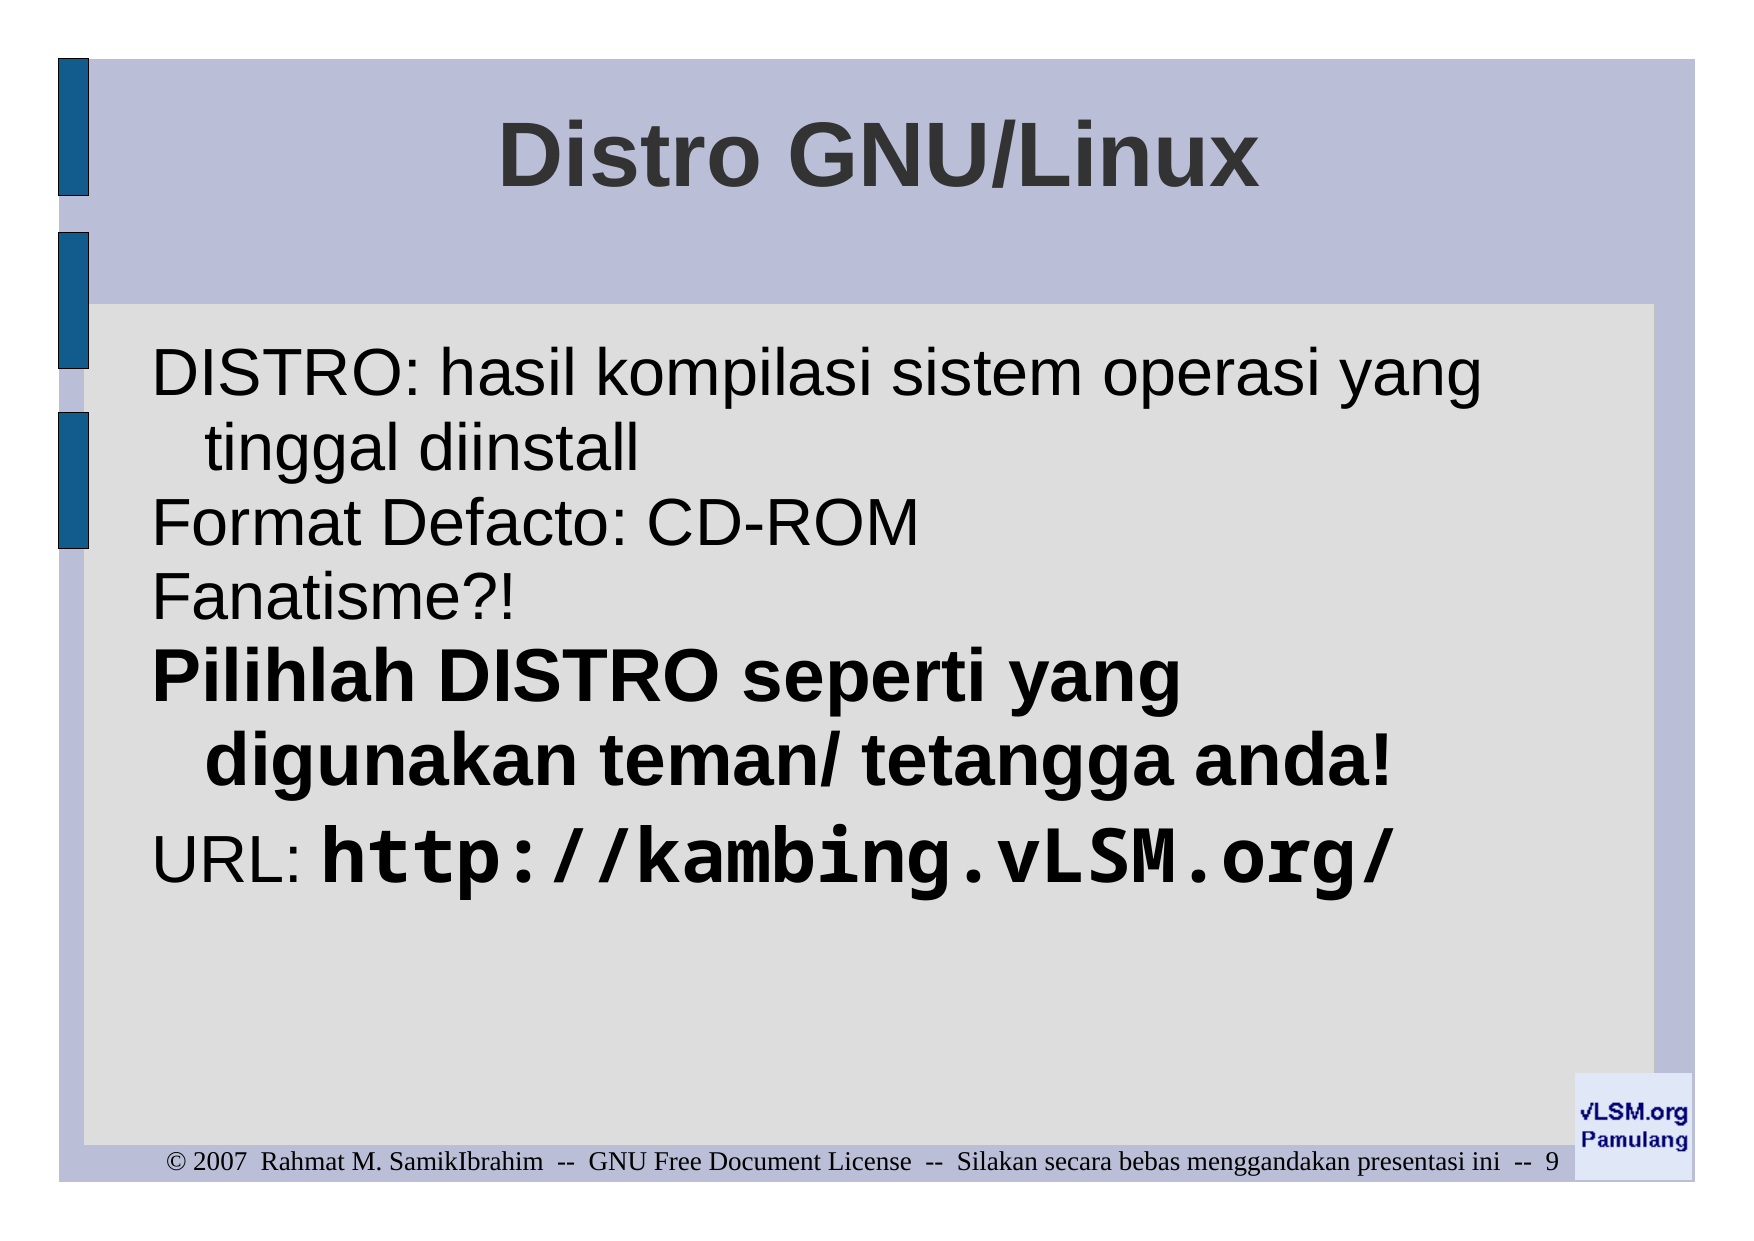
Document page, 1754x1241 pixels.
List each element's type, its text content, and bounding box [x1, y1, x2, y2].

title Distro GNU/Linux [171, 58, 1589, 251]
picture [1575, 1073, 1692, 1180]
list DISTRO: hasil kompilasi sistem operasi yang tinggal diinstall Format Defacto: CD-ROM Fanatisme?! Pilihlah DISTRO seperti yang digunakan teman/ tetangga anda! URL: http://kambing.vLSM.org/ [133, 334, 1551, 997]
